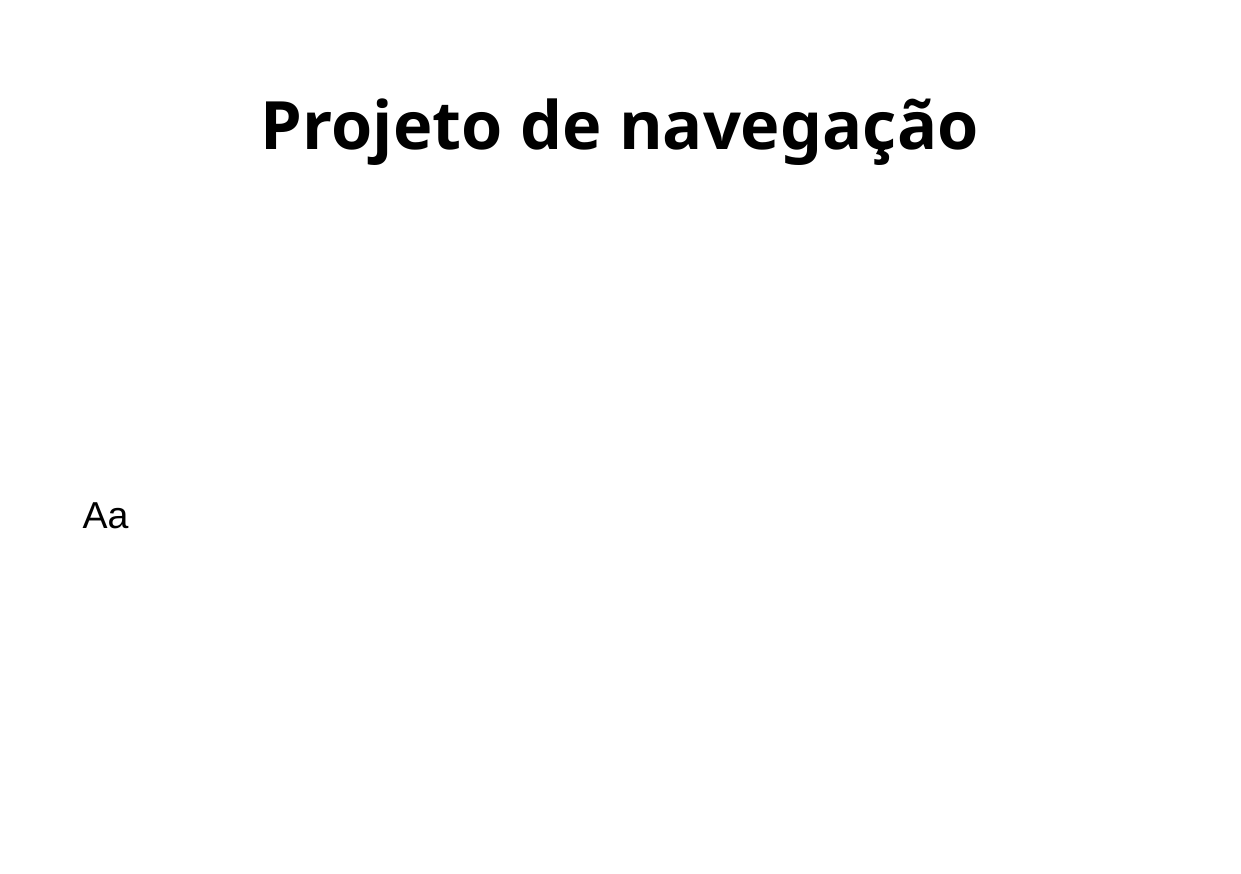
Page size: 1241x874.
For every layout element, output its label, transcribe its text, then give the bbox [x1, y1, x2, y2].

text_box Aa [82, 491, 1158, 537]
text_box Aa [90, 505, 99, 518]
text_box Projeto de navegação [58, 82, 1181, 163]
